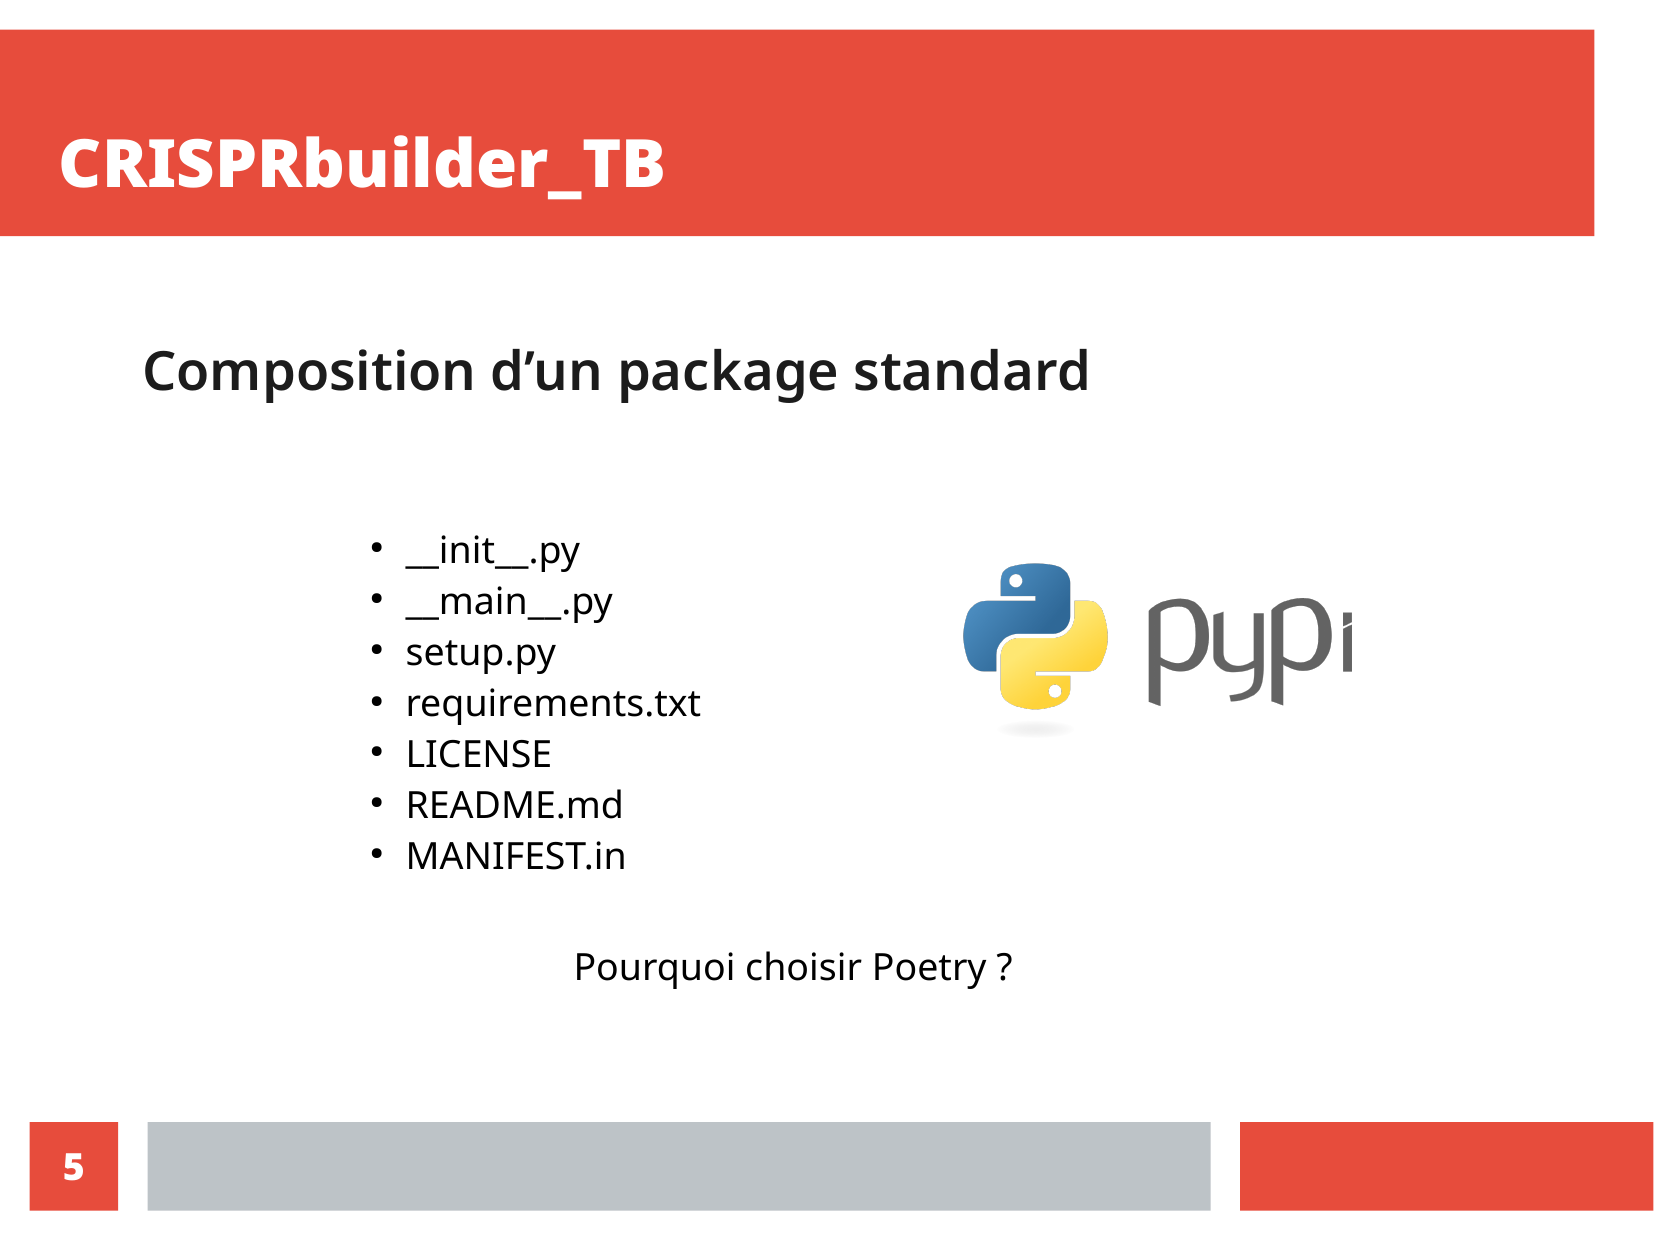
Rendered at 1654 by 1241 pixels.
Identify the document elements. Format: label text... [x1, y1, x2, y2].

title CRISPRbuilder_TB [59, 59, 1595, 207]
list Composition d’un package standard [142, 332, 1649, 1101]
picture [956, 555, 1371, 742]
text_box __init__.py __main__.py setup.py requirements.txt LICENSE README.md MANIFEST.in [355, 516, 735, 863]
text_box Pourquoi choisir Poetry ? [558, 933, 1052, 1004]
